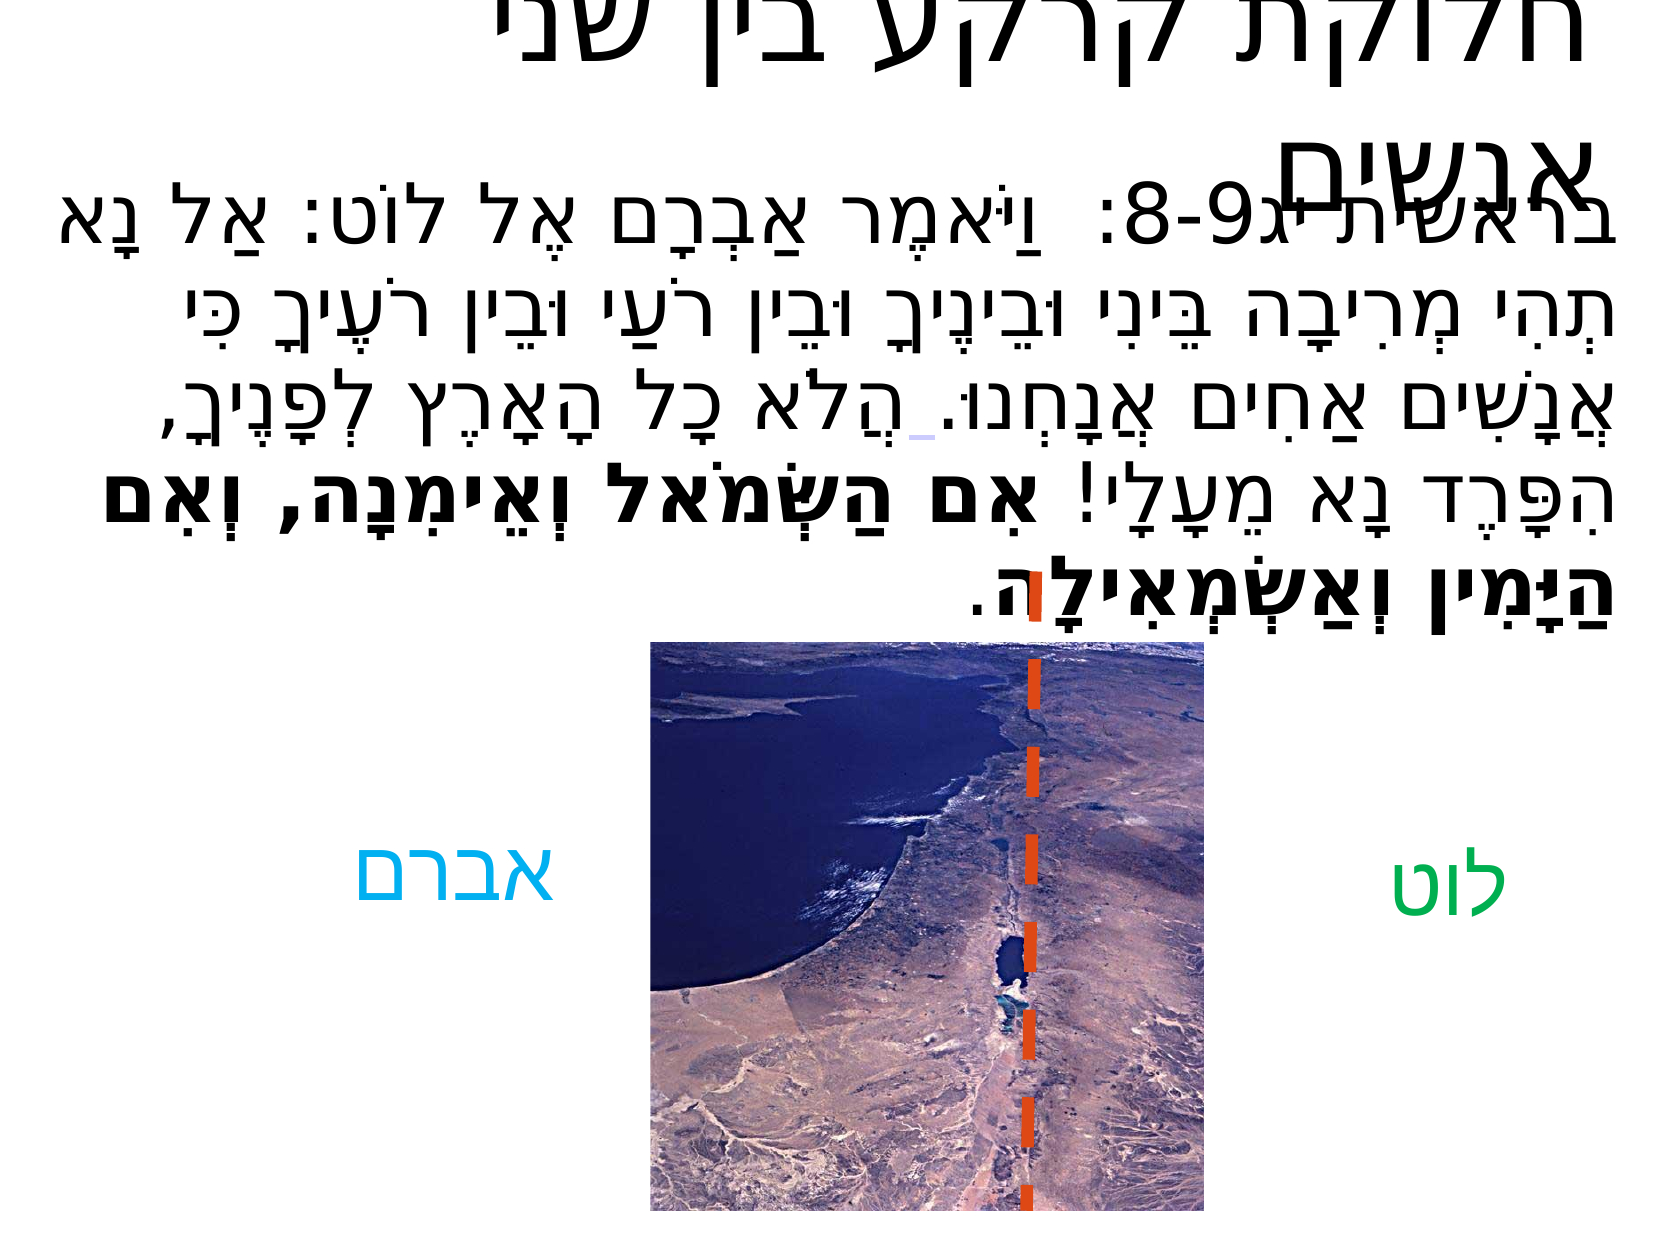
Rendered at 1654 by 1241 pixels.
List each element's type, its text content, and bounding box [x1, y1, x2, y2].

text_box אברם [240, 810, 571, 931]
list בראשית יג8-9: וַיֹּאמֶר אַבְרָם אֶל לוֹט: אַל נָא תְהִי מְרִיבָה בֵּינִי וּבֵינֶיךָ וּבֵין רֹעַי וּבֵין רֹעֶיךָ כִּי אֲנָשִׁים אַחִים אֲנָחְנוּ. הֲלֹא כָל הָאָרֶץ לְפָנֶיךָ, הִפָּרֶד נָא מֵעָלָי! אִם הַשְּׂמֹאל וְאֵימִנָה, וְאִם הַיָּמִין וְאַשְׂמְאִילָה. [15, 165, 1621, 556]
title חלוקת קרקע בין שני אנשים [225, 6, 1654, 166]
text_box לוט [1290, 825, 1524, 970]
text_box [650, 642, 1204, 1211]
